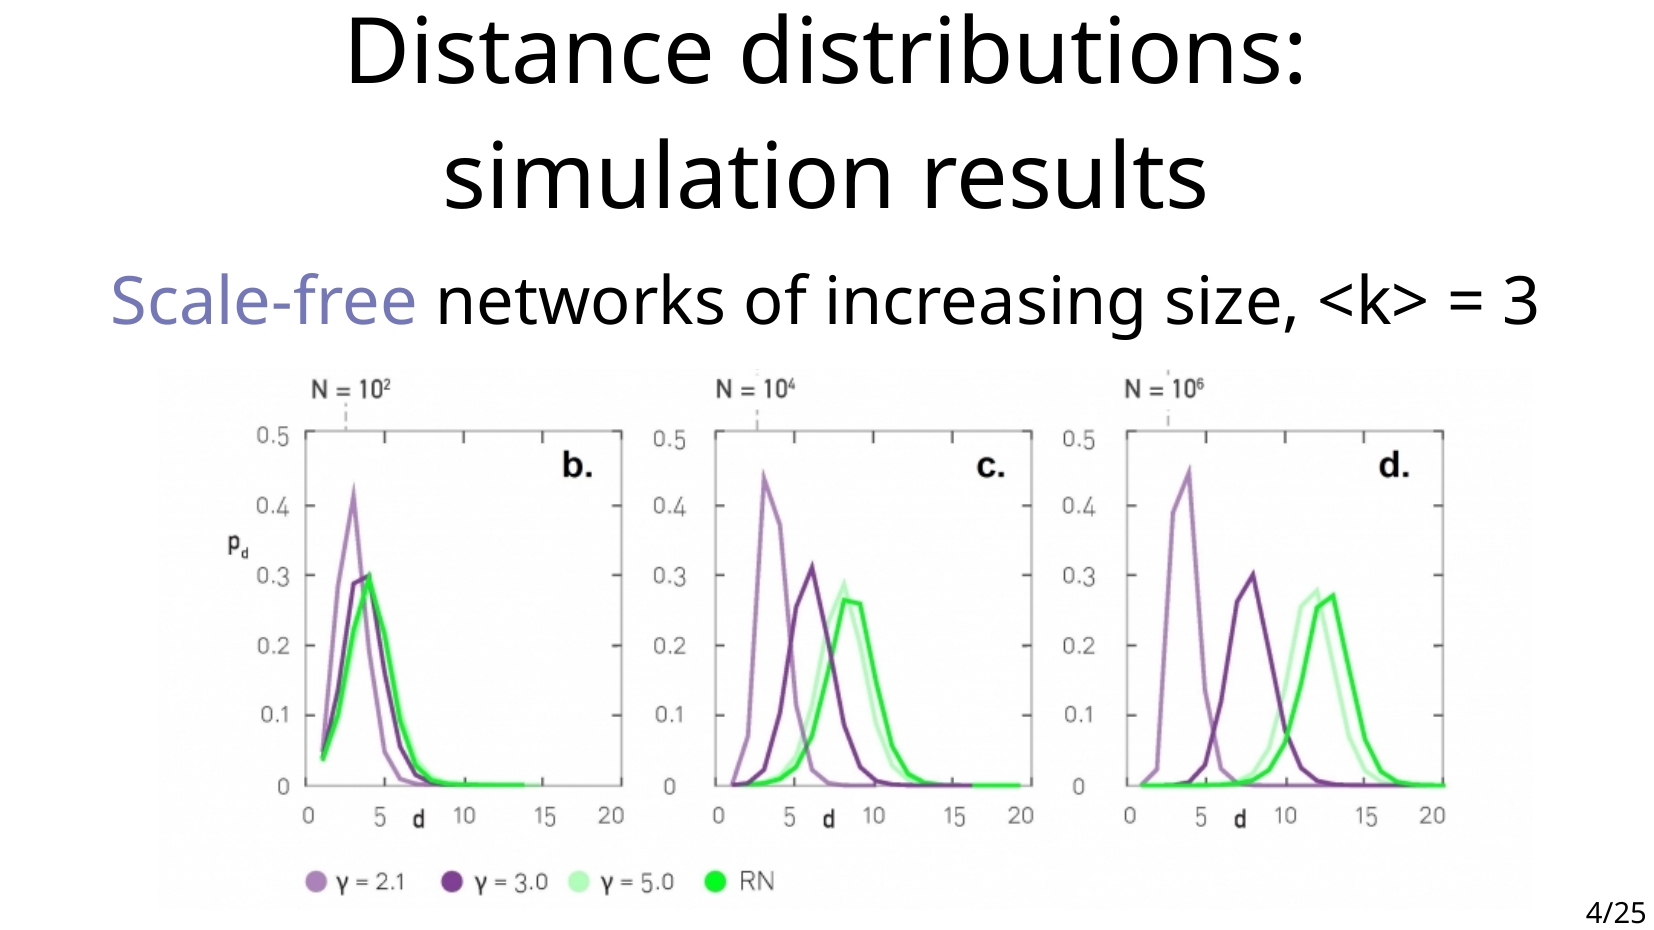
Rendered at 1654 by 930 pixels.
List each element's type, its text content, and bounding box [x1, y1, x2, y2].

title Distance distributions: simulation results [82, 7, 1571, 213]
picture [158, 406, 1533, 910]
list Scale-free networks of increasing size, <k> = 3 [82, 253, 1571, 406]
